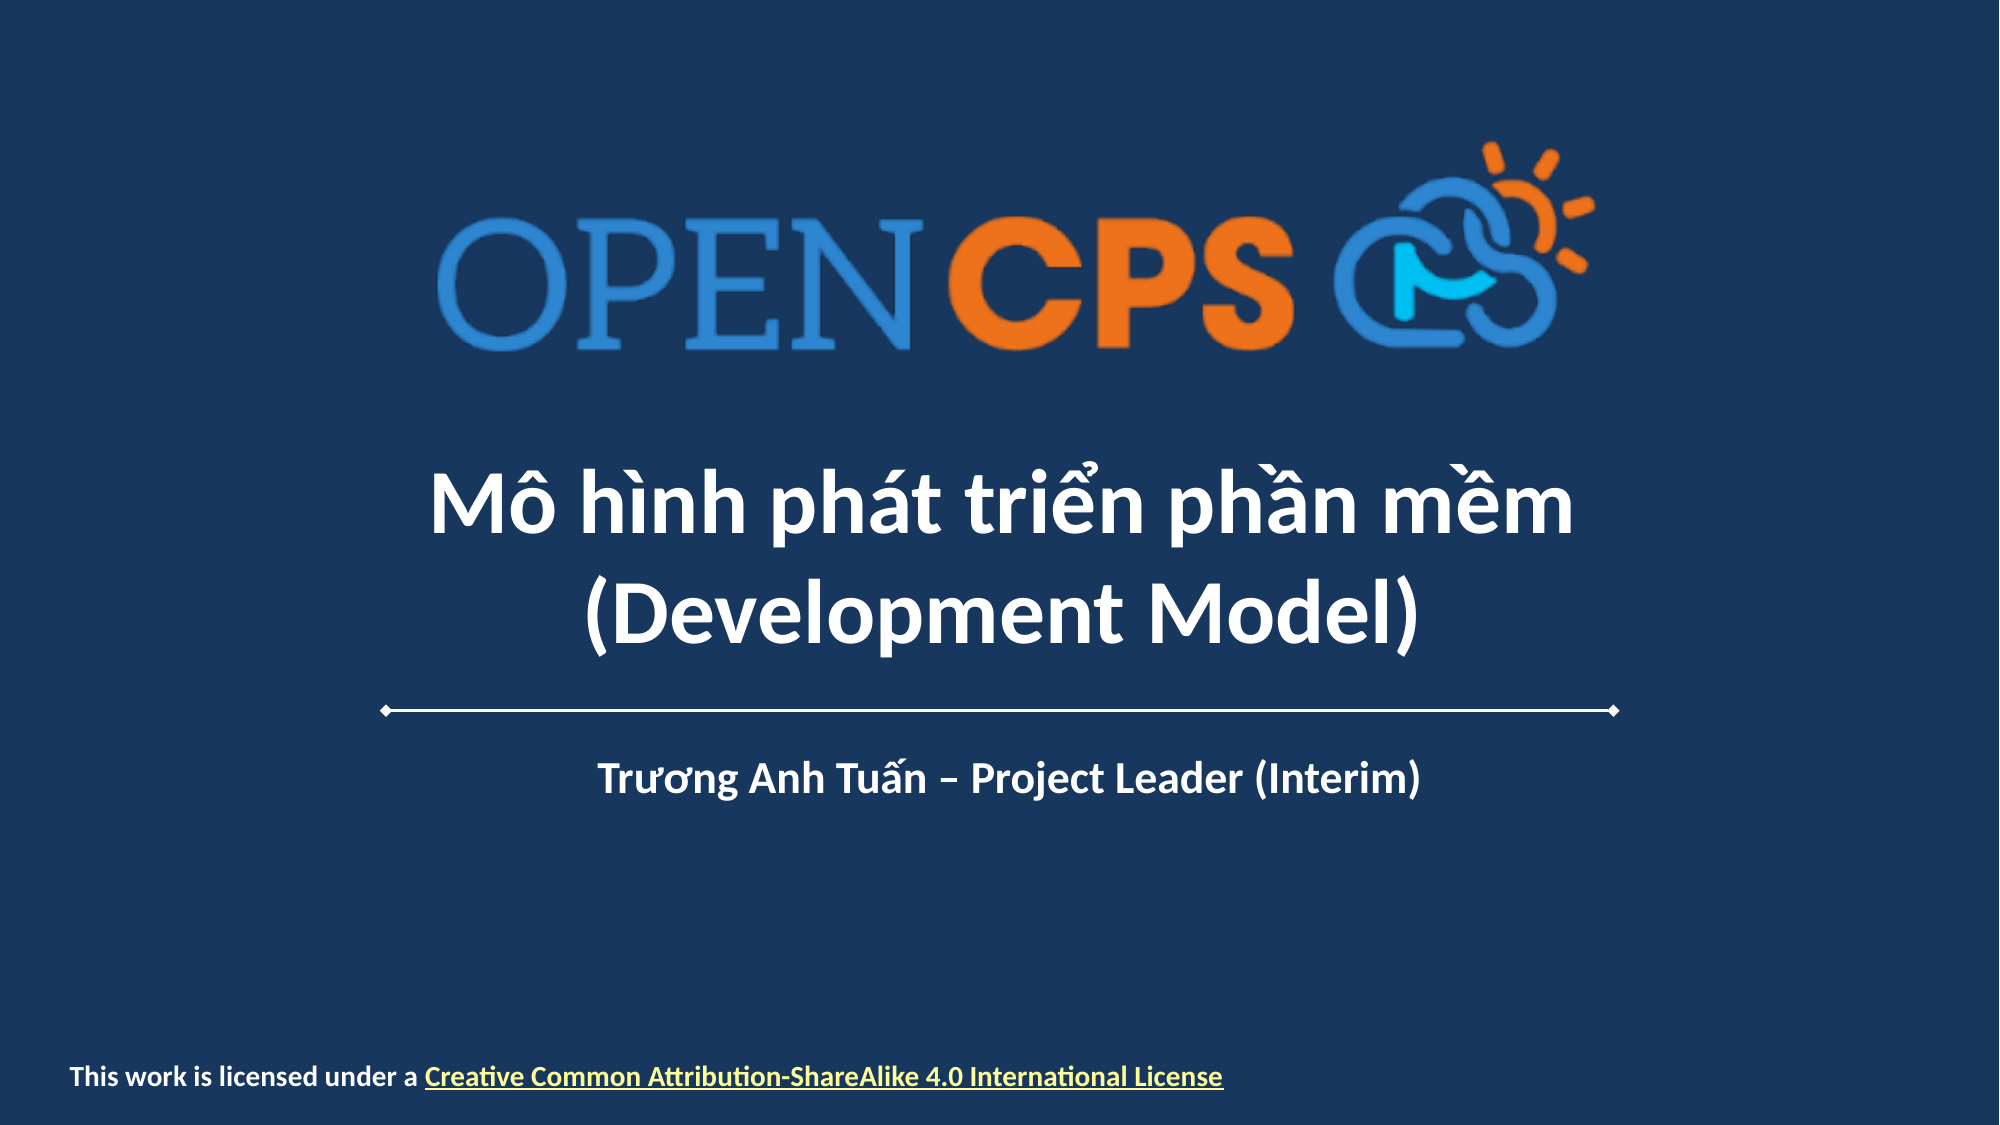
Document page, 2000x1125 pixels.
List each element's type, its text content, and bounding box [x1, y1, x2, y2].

text_box Mô hình phát triển phần mềm (Development Model) [413, 434, 1593, 670]
text_box Trương Anh Tuấn – Project Leader (Interim) [582, 740, 1437, 811]
picture [416, 124, 1614, 383]
text_box This work is licensed under a Creative Common Attribution-ShareAlike 4.0 International License [54, 1049, 1239, 1100]
